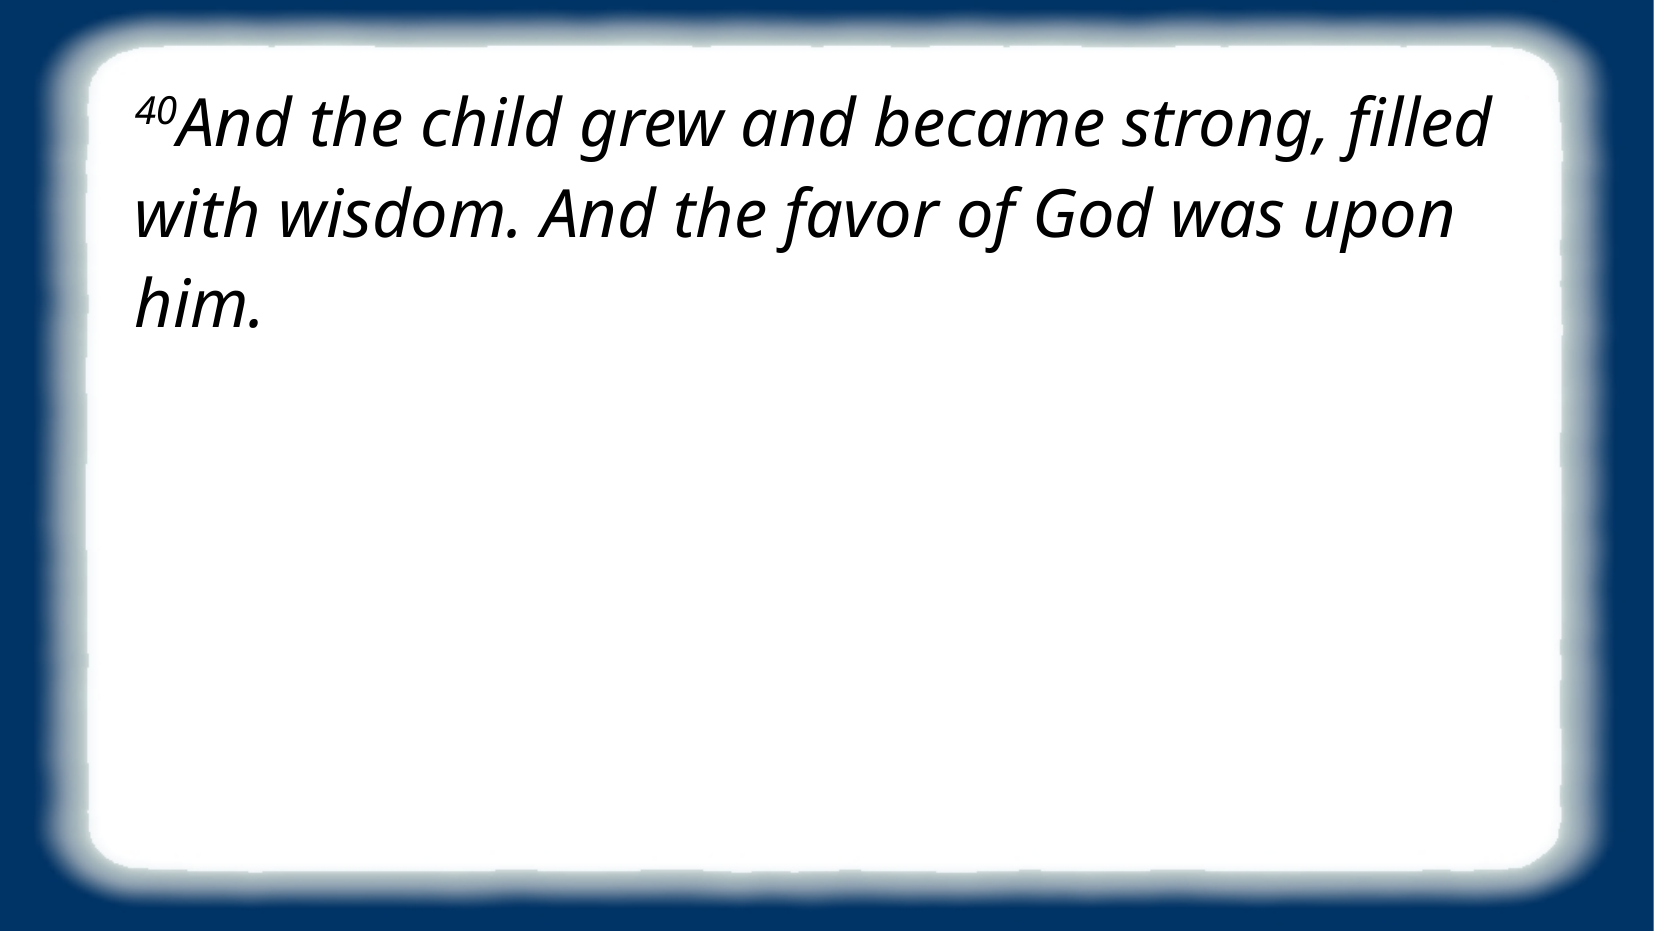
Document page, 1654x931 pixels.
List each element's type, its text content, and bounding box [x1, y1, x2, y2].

picture [0, 0, 1654, 931]
text_box 40And the child grew and became strong, filled with wisdom. And the favor of God was upon him. [120, 67, 1531, 376]
